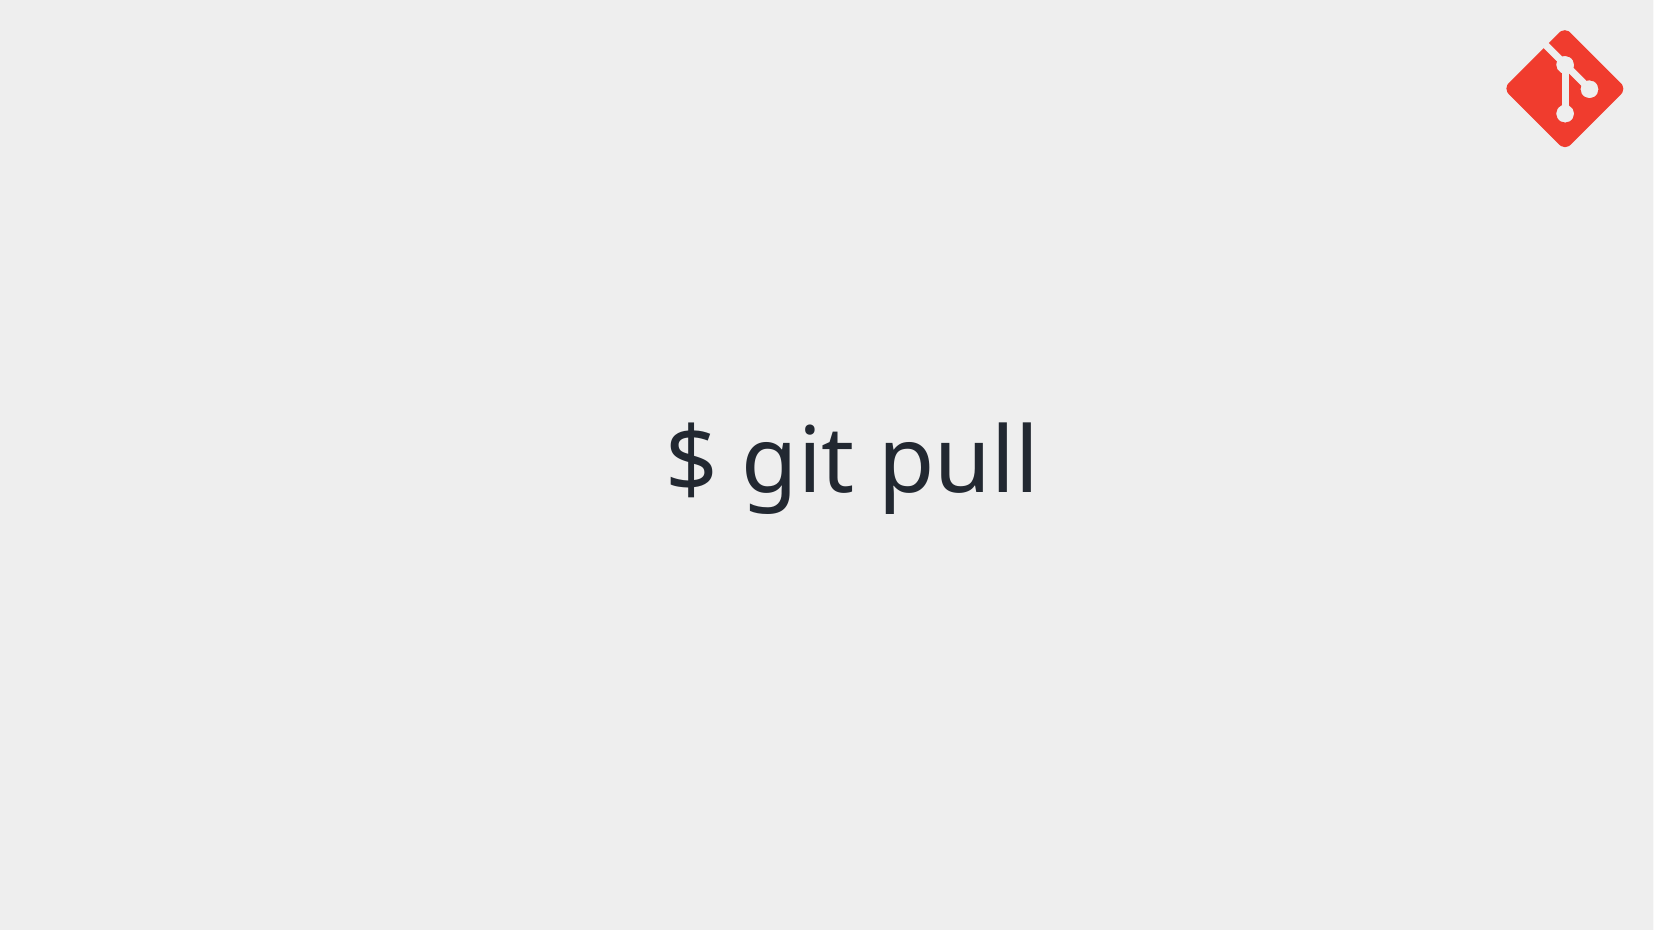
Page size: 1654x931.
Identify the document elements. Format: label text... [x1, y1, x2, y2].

title $ git pull [169, 116, 1536, 798]
picture [1505, 29, 1625, 148]
